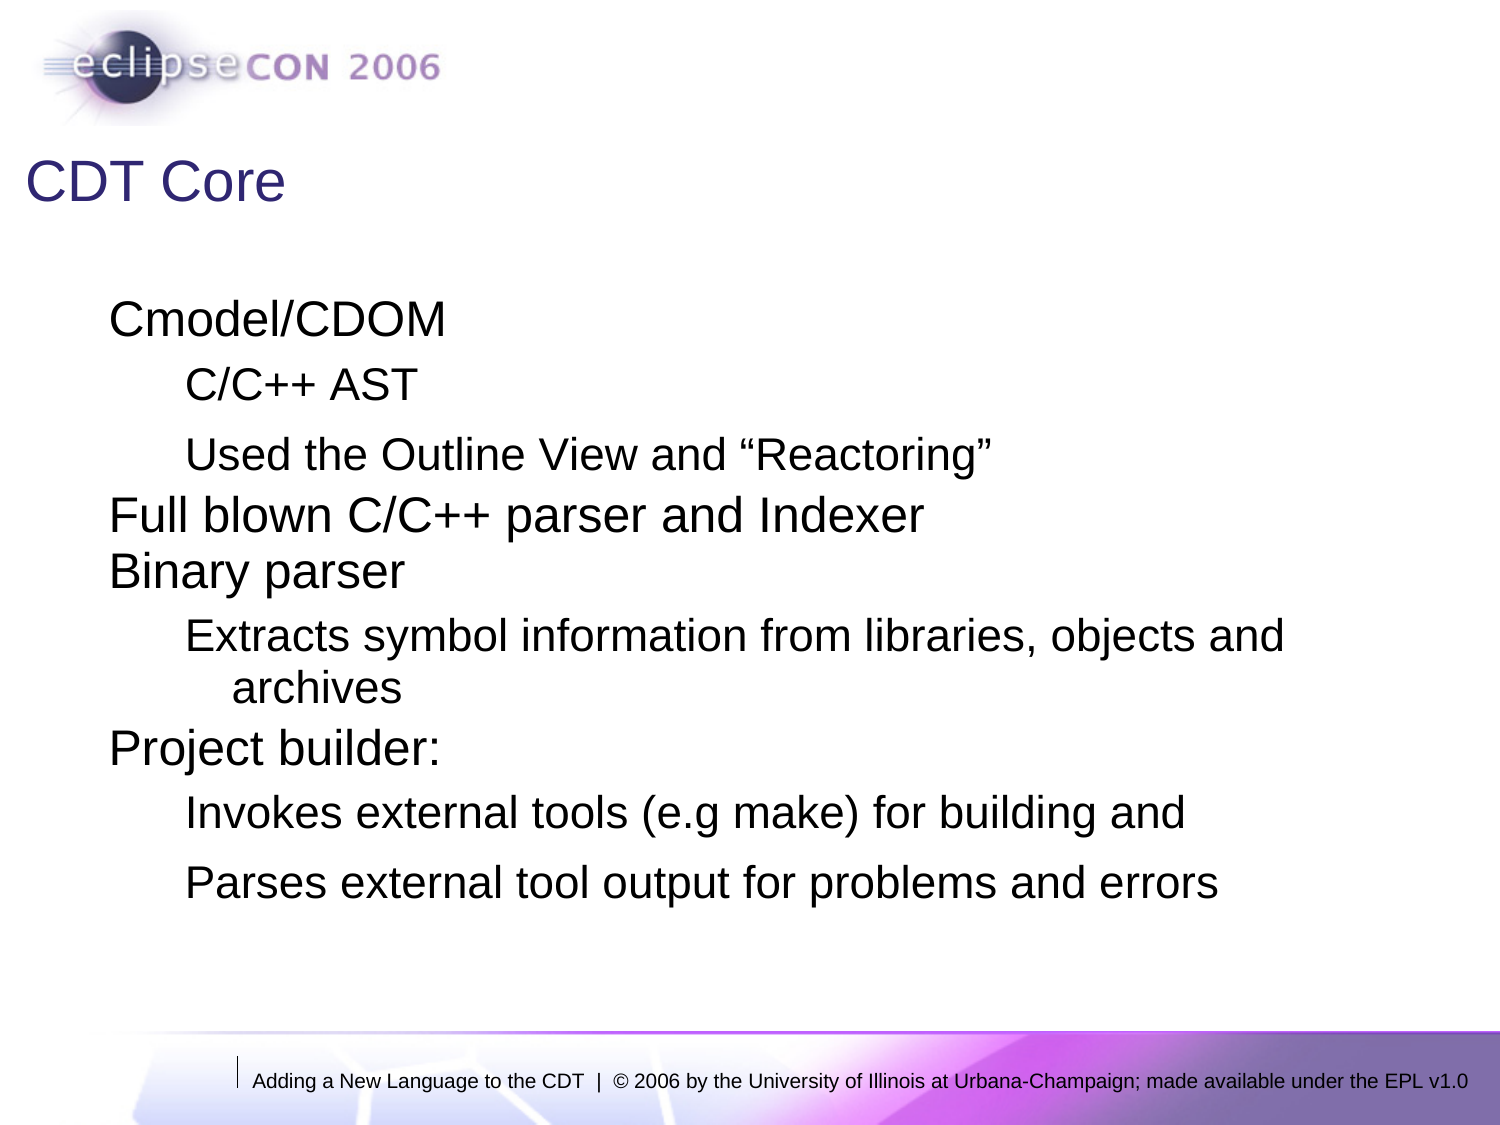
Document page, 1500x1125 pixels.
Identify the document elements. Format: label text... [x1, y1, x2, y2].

title CDT Core [25, 142, 1378, 225]
picture [0, 1031, 1500, 1125]
picture [31, 10, 1040, 126]
list Cmodel/CDOM C/C++ AST Used the Outline View and “Reactoring” Full blown C/C++ parser and Indexer Binary parser Extracts symbol information from libraries, objects and archives Project builder: Invokes external tools (e.g make) for building and Parses external tool output for problems and errors [108, 291, 1378, 932]
